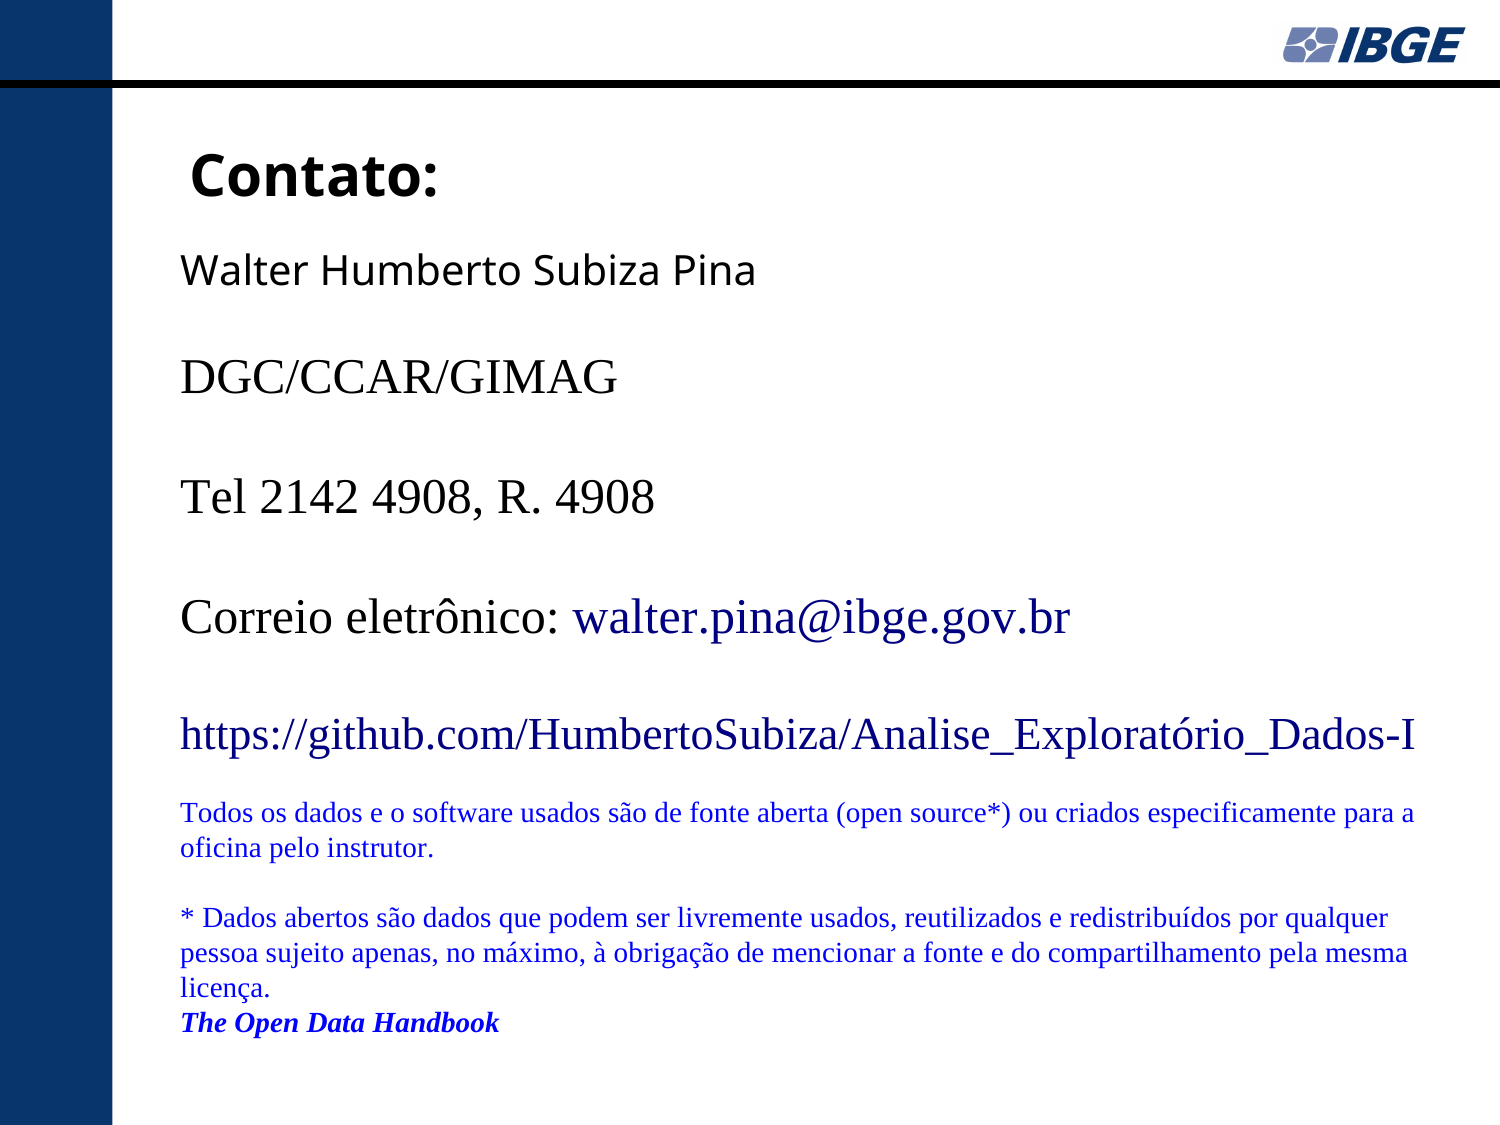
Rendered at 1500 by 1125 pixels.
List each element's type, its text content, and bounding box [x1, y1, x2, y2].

picture [1273, 20, 1468, 64]
text_box Walter Humberto Subiza Pina DGC/CCAR/GIMAG Tel 2142 4908, R. 4908 Correio eletrônico: walter.pina@ibge.gov.br https://github.com/HumbertoSubiza/Analise_Exploratório_Dados-I Todos os dados e o software usados são de fonte aberta (open source*) ou criados especificamente para a oficina pelo instrutor. * Dados abertos são dados que podem ser livremente usados, reutilizados e redistribuídos por qualquer pessoa sujeito apenas, no máximo, à obrigação de mencionar a fonte e do compartilhamento pela mesma licença. The Open Data Handbook [165, 236, 1477, 1102]
text_box Contato: [174, 129, 1426, 216]
